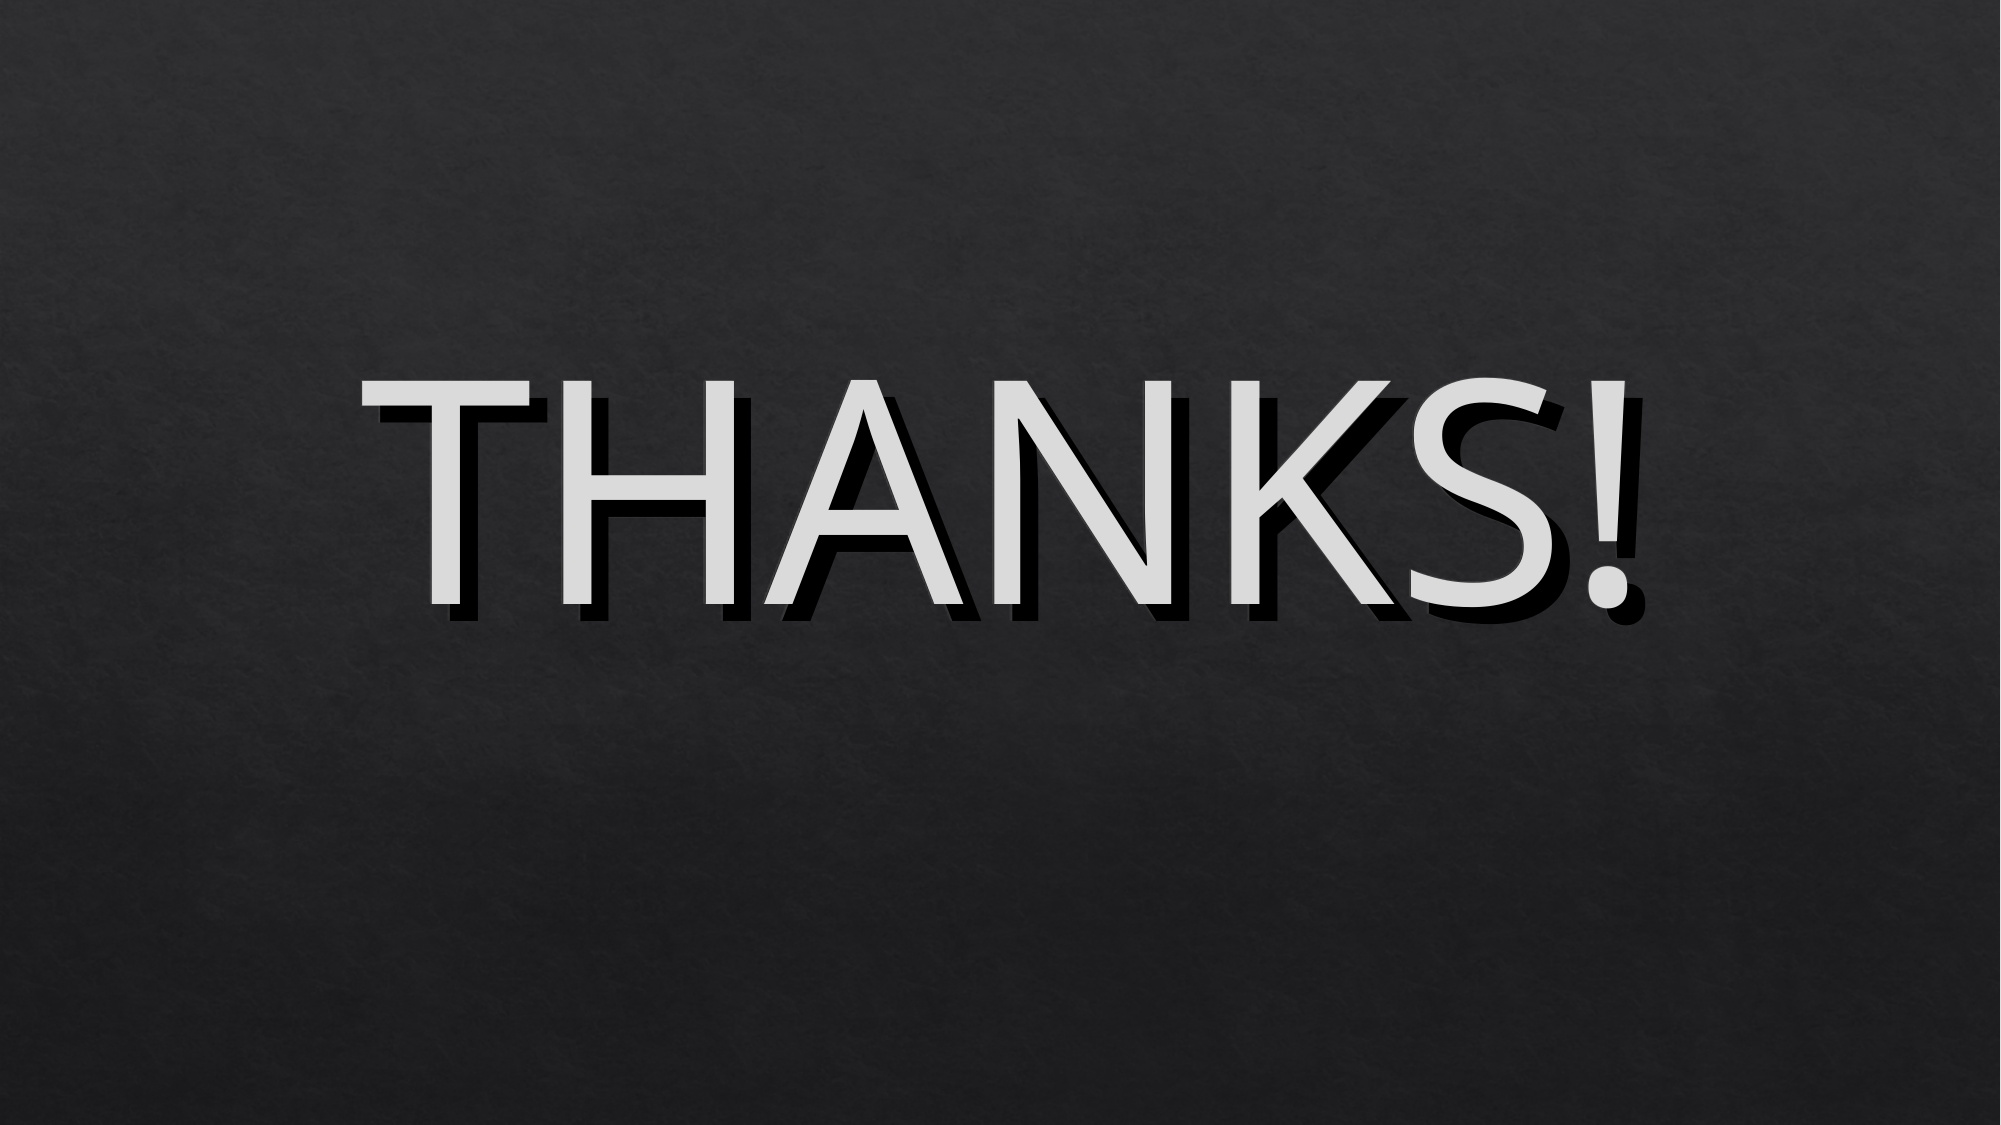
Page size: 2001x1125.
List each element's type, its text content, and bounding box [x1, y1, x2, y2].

list THANKS! [149, 284, 1849, 950]
